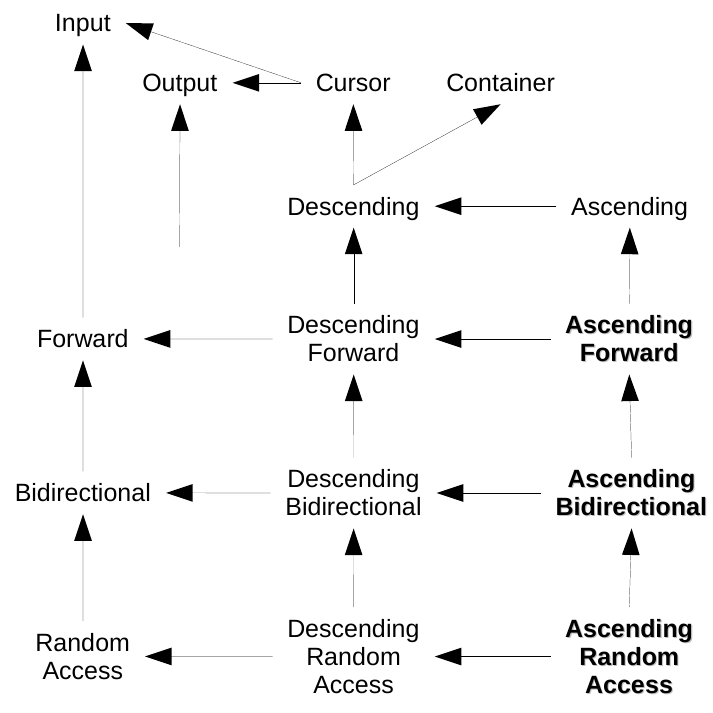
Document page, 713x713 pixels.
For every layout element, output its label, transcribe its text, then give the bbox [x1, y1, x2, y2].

text_box Ascending [556, 184, 703, 228]
text_box Descending [272, 184, 435, 228]
text_box Forward [22, 317, 144, 361]
text_box Ascending Random Access [550, 607, 708, 706]
text_box Random Access [20, 621, 145, 692]
text_box Bidirectional [0, 471, 166, 515]
text_box Container [431, 61, 570, 104]
text_box Cursor [301, 61, 406, 104]
text_box Descending Bidirectional [270, 457, 437, 528]
text_box Ascending Forward [550, 303, 708, 374]
text_box Descending Random Access [272, 607, 435, 706]
text_box Descending Forward [272, 303, 435, 374]
text_box Input [40, 1, 126, 45]
text_box Ascending Bidirectional [540, 457, 713, 528]
text_box Output [127, 61, 233, 104]
